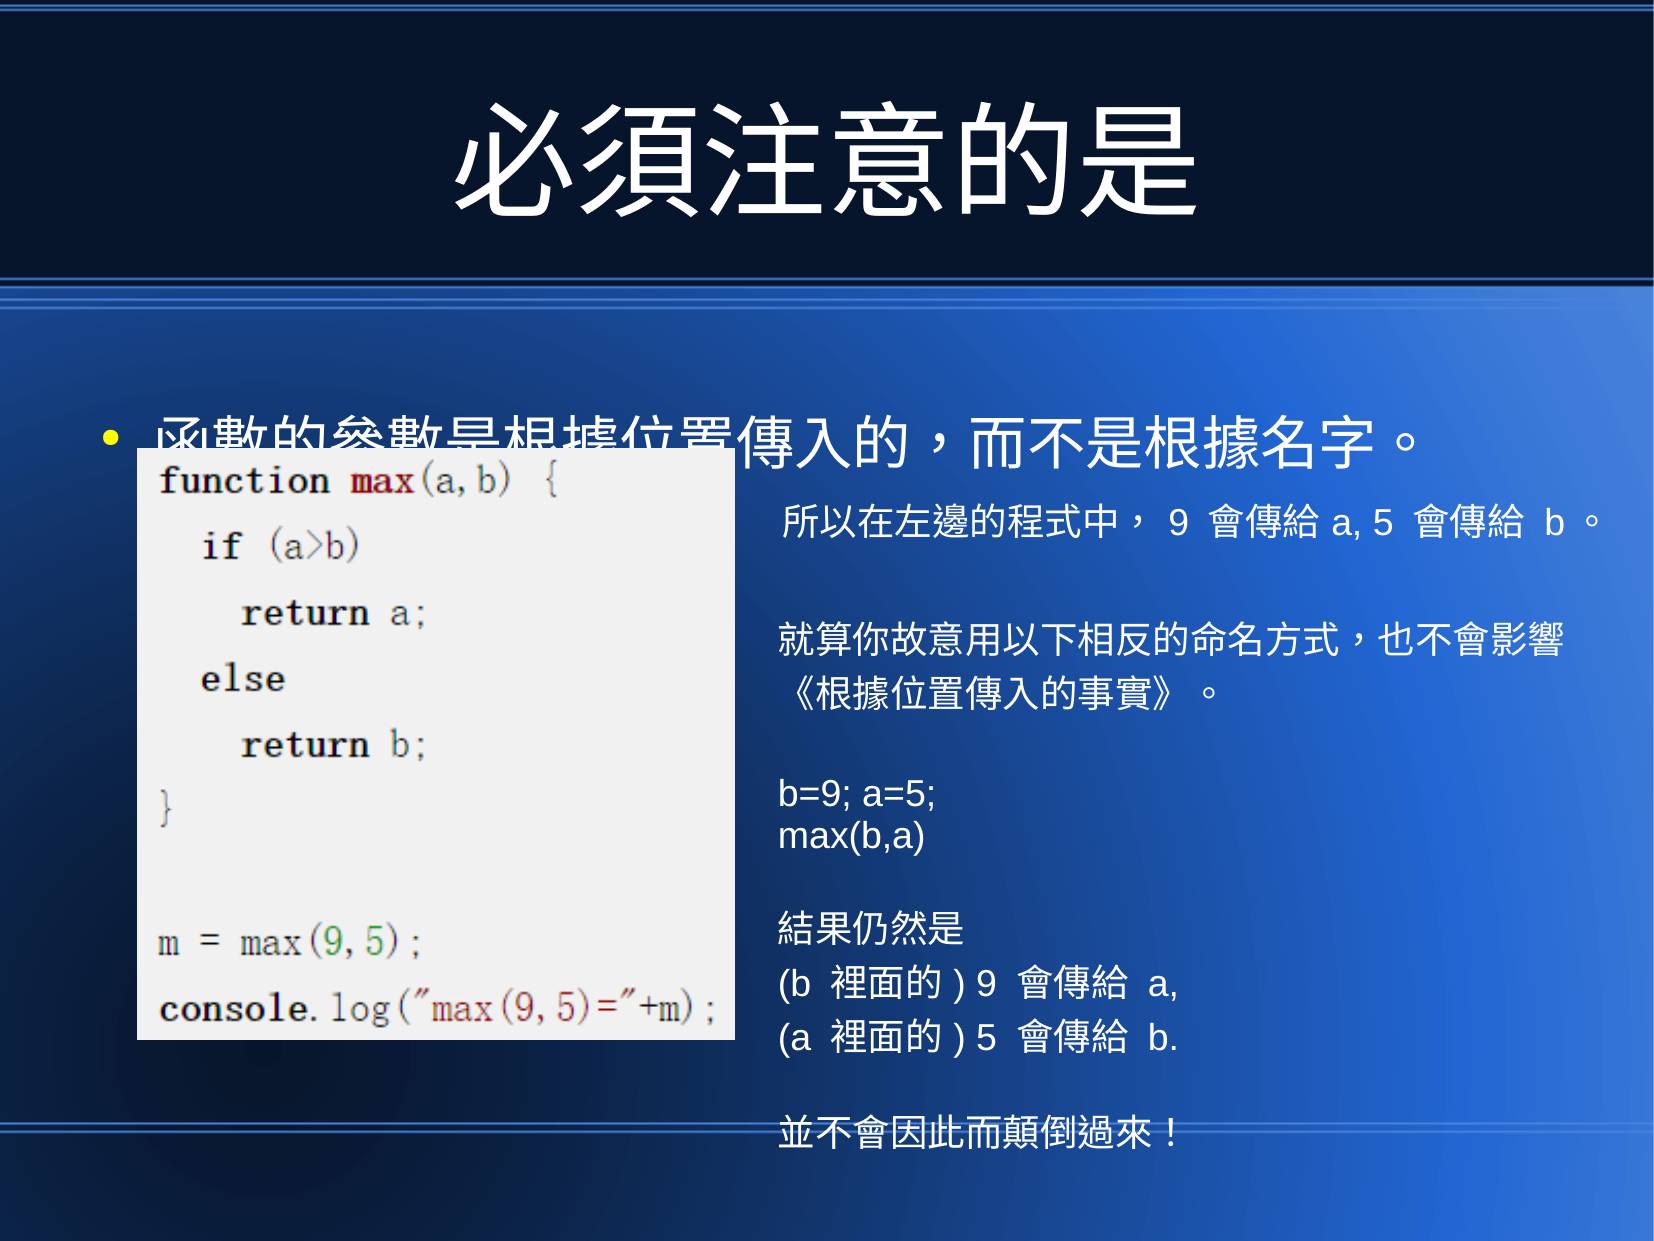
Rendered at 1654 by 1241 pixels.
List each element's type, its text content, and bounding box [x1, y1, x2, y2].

picture [0, 0, 1654, 1241]
title 必須注意的是 [82, 49, 1571, 257]
picture [137, 448, 735, 1040]
text_box 就算你故意用以下相反的命名方式，也不會影響 《根據位置傳入的事實》。 b=9; a=5; max(b,a) 結果仍然是 (b 裡面的) 9 會傳給 a, (a 裡面的) 5 會傳給 b. 並不會因此而顛倒過來！ [763, 602, 1581, 1115]
text_box 所以在左邊的程式中，9 會傳給a, 5 會傳給 b。 [767, 484, 1623, 547]
list 函數的參數是根據位置傳入的，而不是根據名字。 [82, 355, 1571, 1241]
